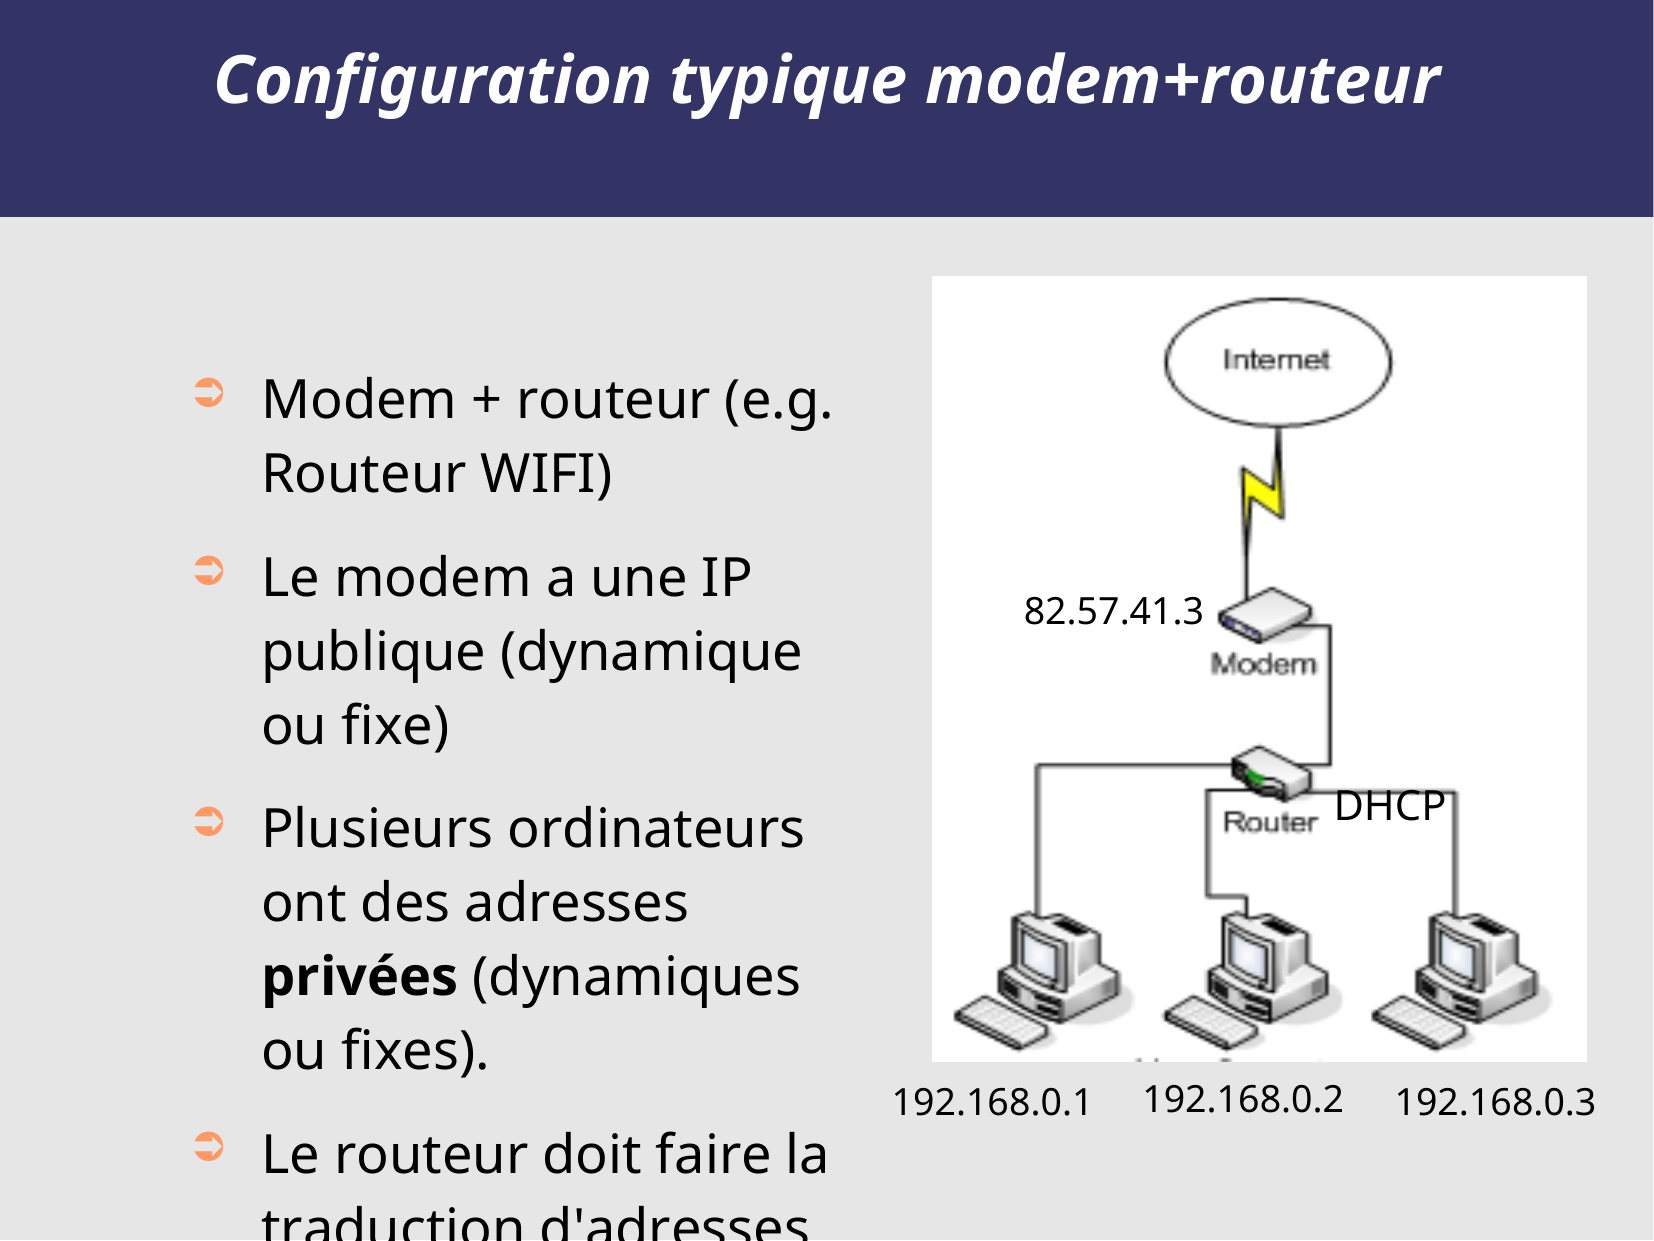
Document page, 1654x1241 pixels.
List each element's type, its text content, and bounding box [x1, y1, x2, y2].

text_box DHCP [1333, 775, 1452, 825]
text_box 192.168.0.1 [891, 1074, 1118, 1119]
picture [932, 276, 1587, 1062]
list Modem + routeur (e.g. Routeur WIFI) Le modem a une IP publique (dynamique ou fixe) Plusieurs ordinateurs ont des adresses privées (dynamiques ou fixes). Le routeur doit faire la traduction d'adresses (NAT). [178, 360, 858, 1206]
text_box 82.57.41.3 [1023, 584, 1227, 629]
text_box 192.168.0.2 [1142, 1072, 1369, 1116]
title Configuration typique modem+routeur [121, 6, 1534, 240]
text_box 192.168.0.3 [1394, 1074, 1621, 1119]
